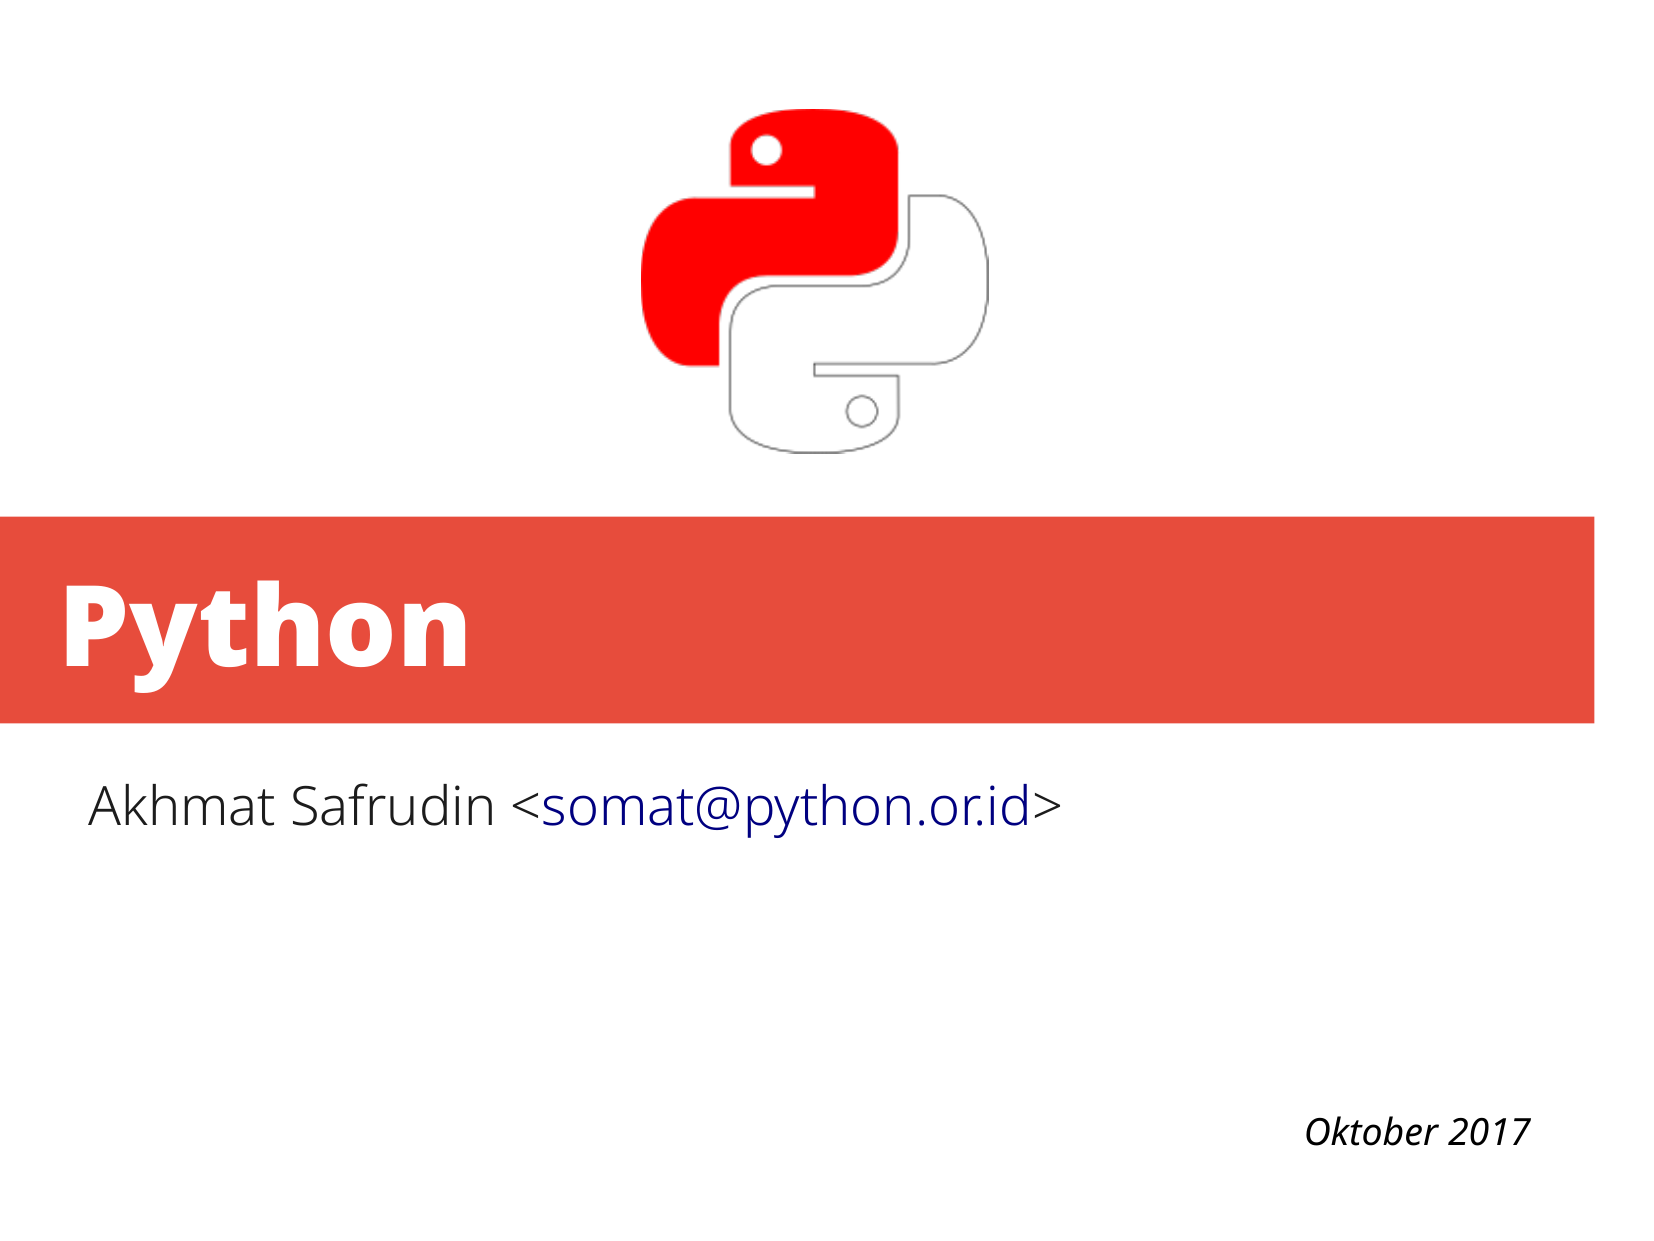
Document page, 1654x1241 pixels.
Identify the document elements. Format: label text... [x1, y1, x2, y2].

text_box Oktober 2017 [1289, 1098, 1577, 1157]
picture [641, 109, 989, 454]
subtitle Akhmat Safrudin <somat@python.or.id> [88, 767, 1595, 867]
title Python [59, 546, 1595, 694]
